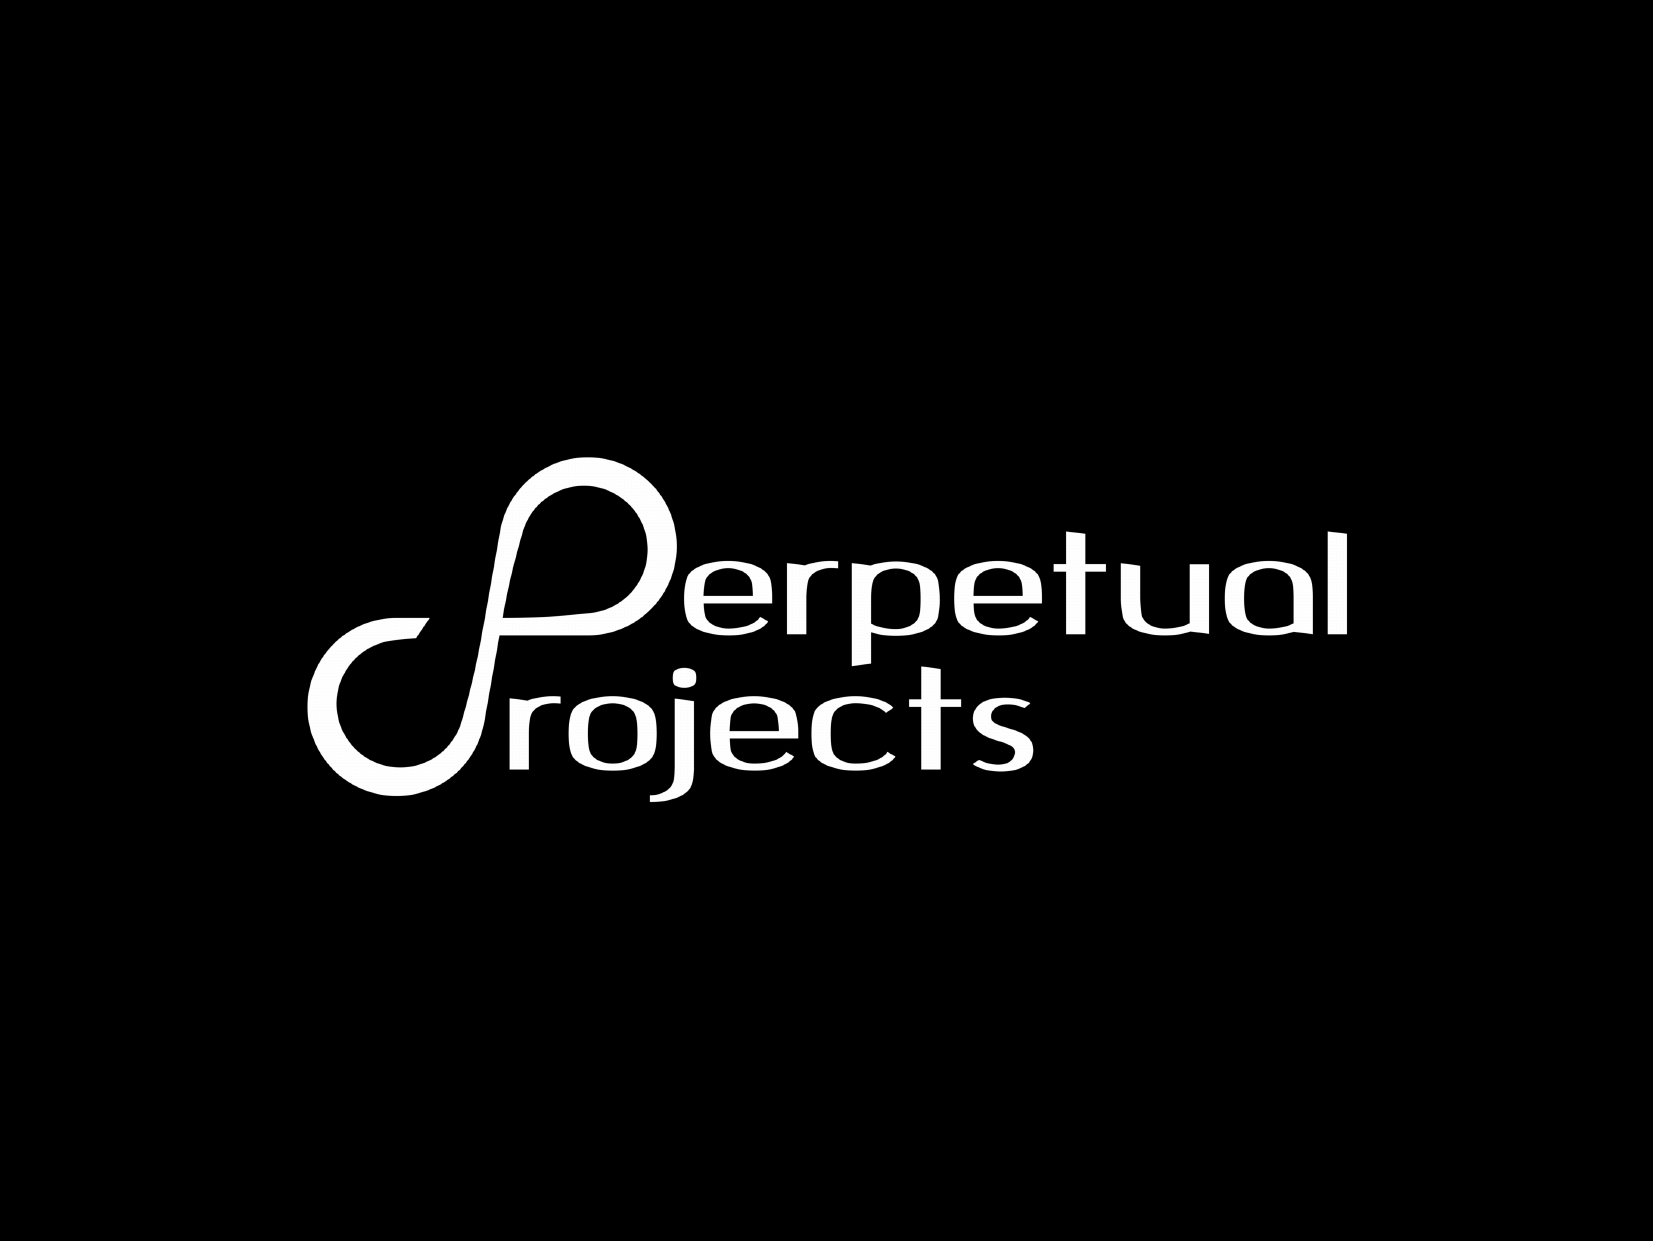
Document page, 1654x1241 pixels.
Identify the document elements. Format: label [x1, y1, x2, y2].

picture [0, 164, 1653, 1096]
